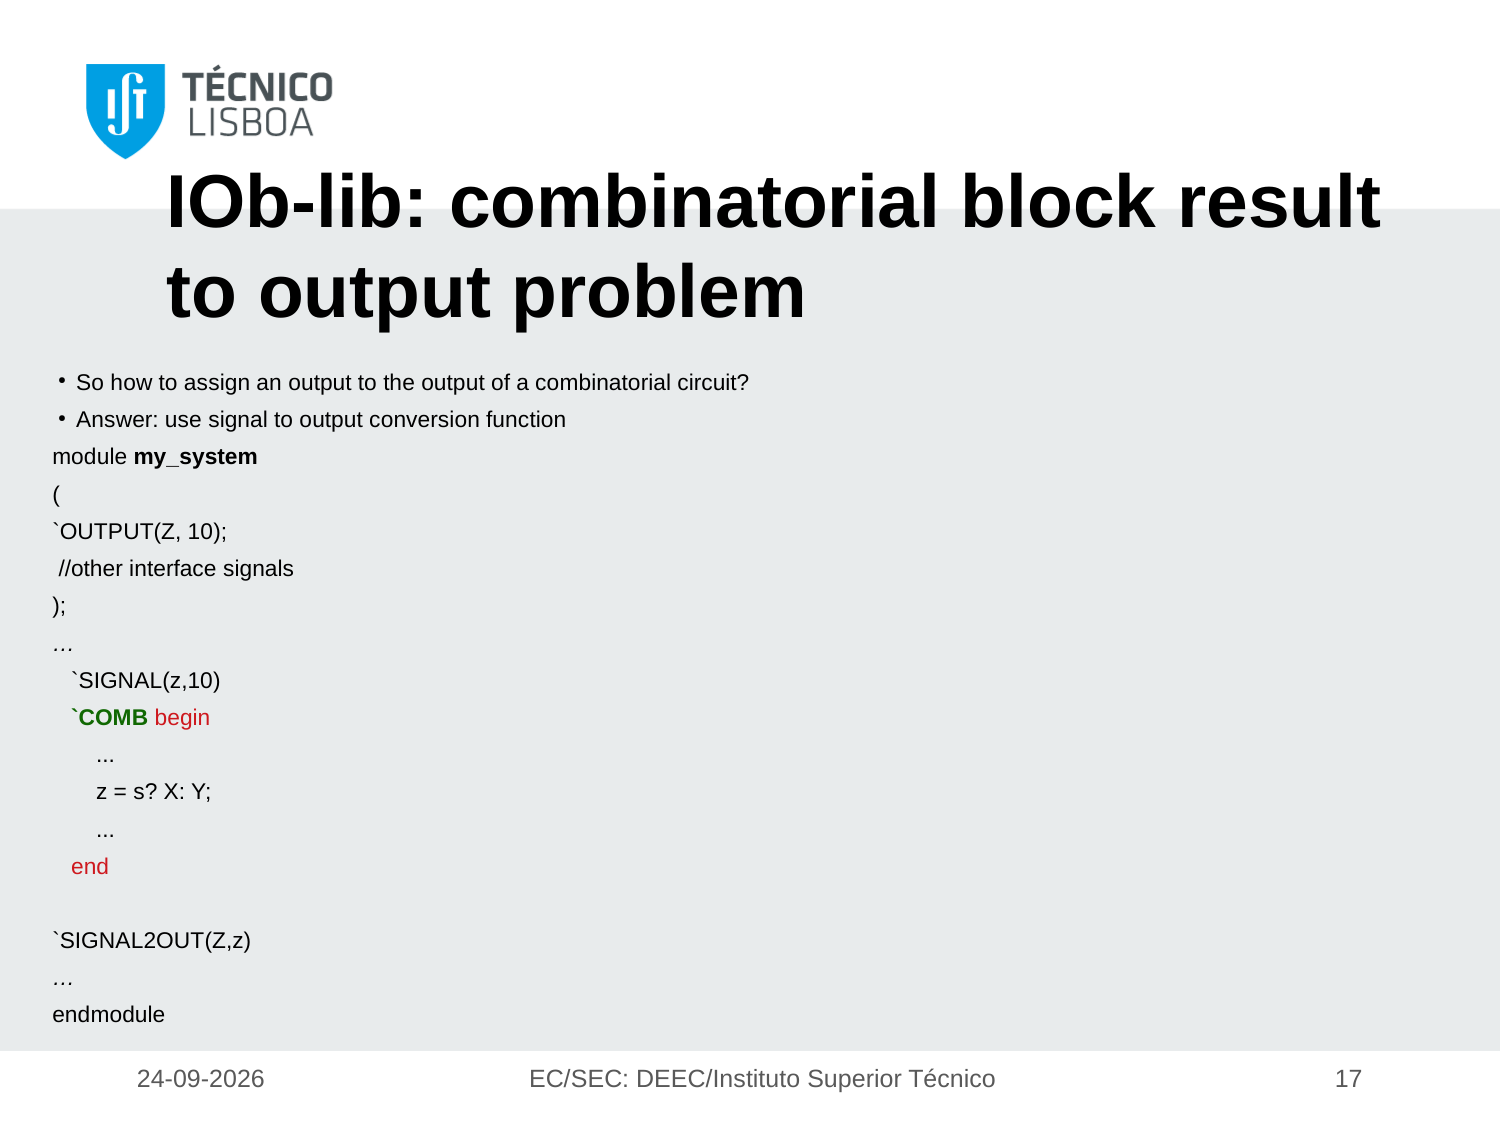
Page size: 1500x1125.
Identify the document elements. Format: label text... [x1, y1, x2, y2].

picture [0, 0, 1500, 1125]
slide_number <number> [1077, 1052, 1378, 1103]
list So how to assign an output to the output of a combinatorial circuit? Answer: use signal to output conversion function module my_system ( `OUTPUT(Z, 10); //other interface signals ); … `SIGNAL(z,10) `COMB begin ... z = s? X: Y; ... end `SIGNAL2OUT(Z,z) … endmodule [52, 367, 1465, 1030]
footer EC/SEC: DEEC/Instituto Superior Técnico [512, 1052, 1021, 1103]
slide_number 04-01-2023 [121, 1052, 425, 1103]
title IOb-lib: combinatorial block result to output problem [151, 171, 1408, 314]
